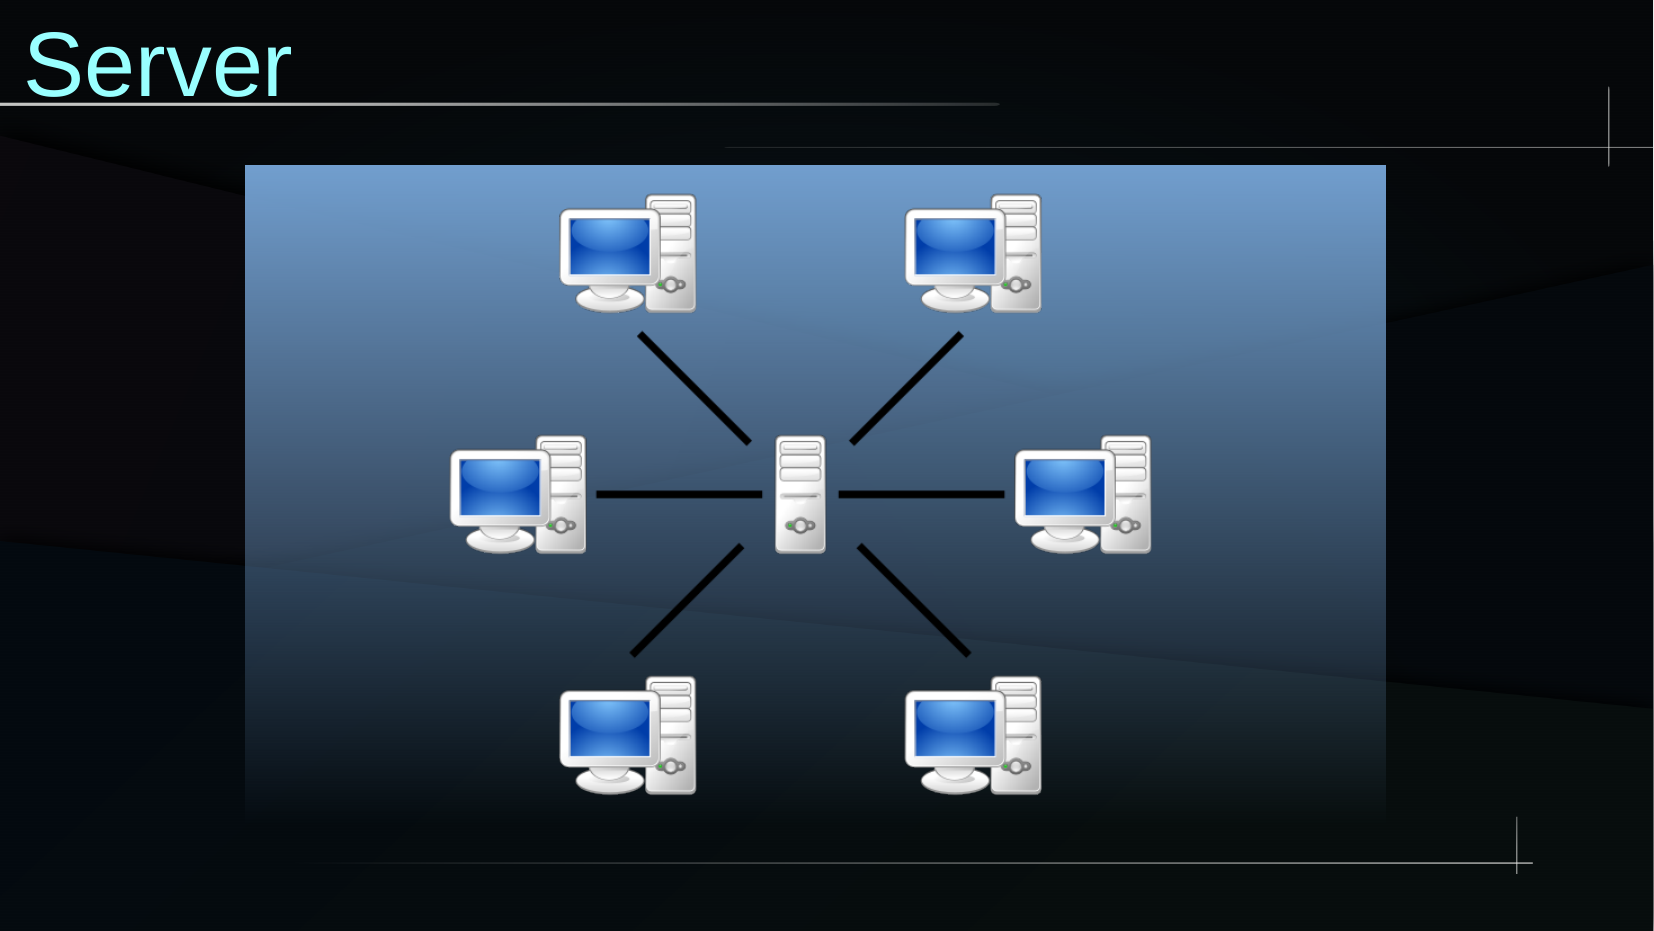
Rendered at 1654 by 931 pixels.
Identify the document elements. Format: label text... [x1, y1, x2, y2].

text_box [245, 165, 350, 826]
text_box [1251, 165, 1386, 826]
title Server [23, 11, 1589, 119]
picture [0, 0, 1654, 931]
